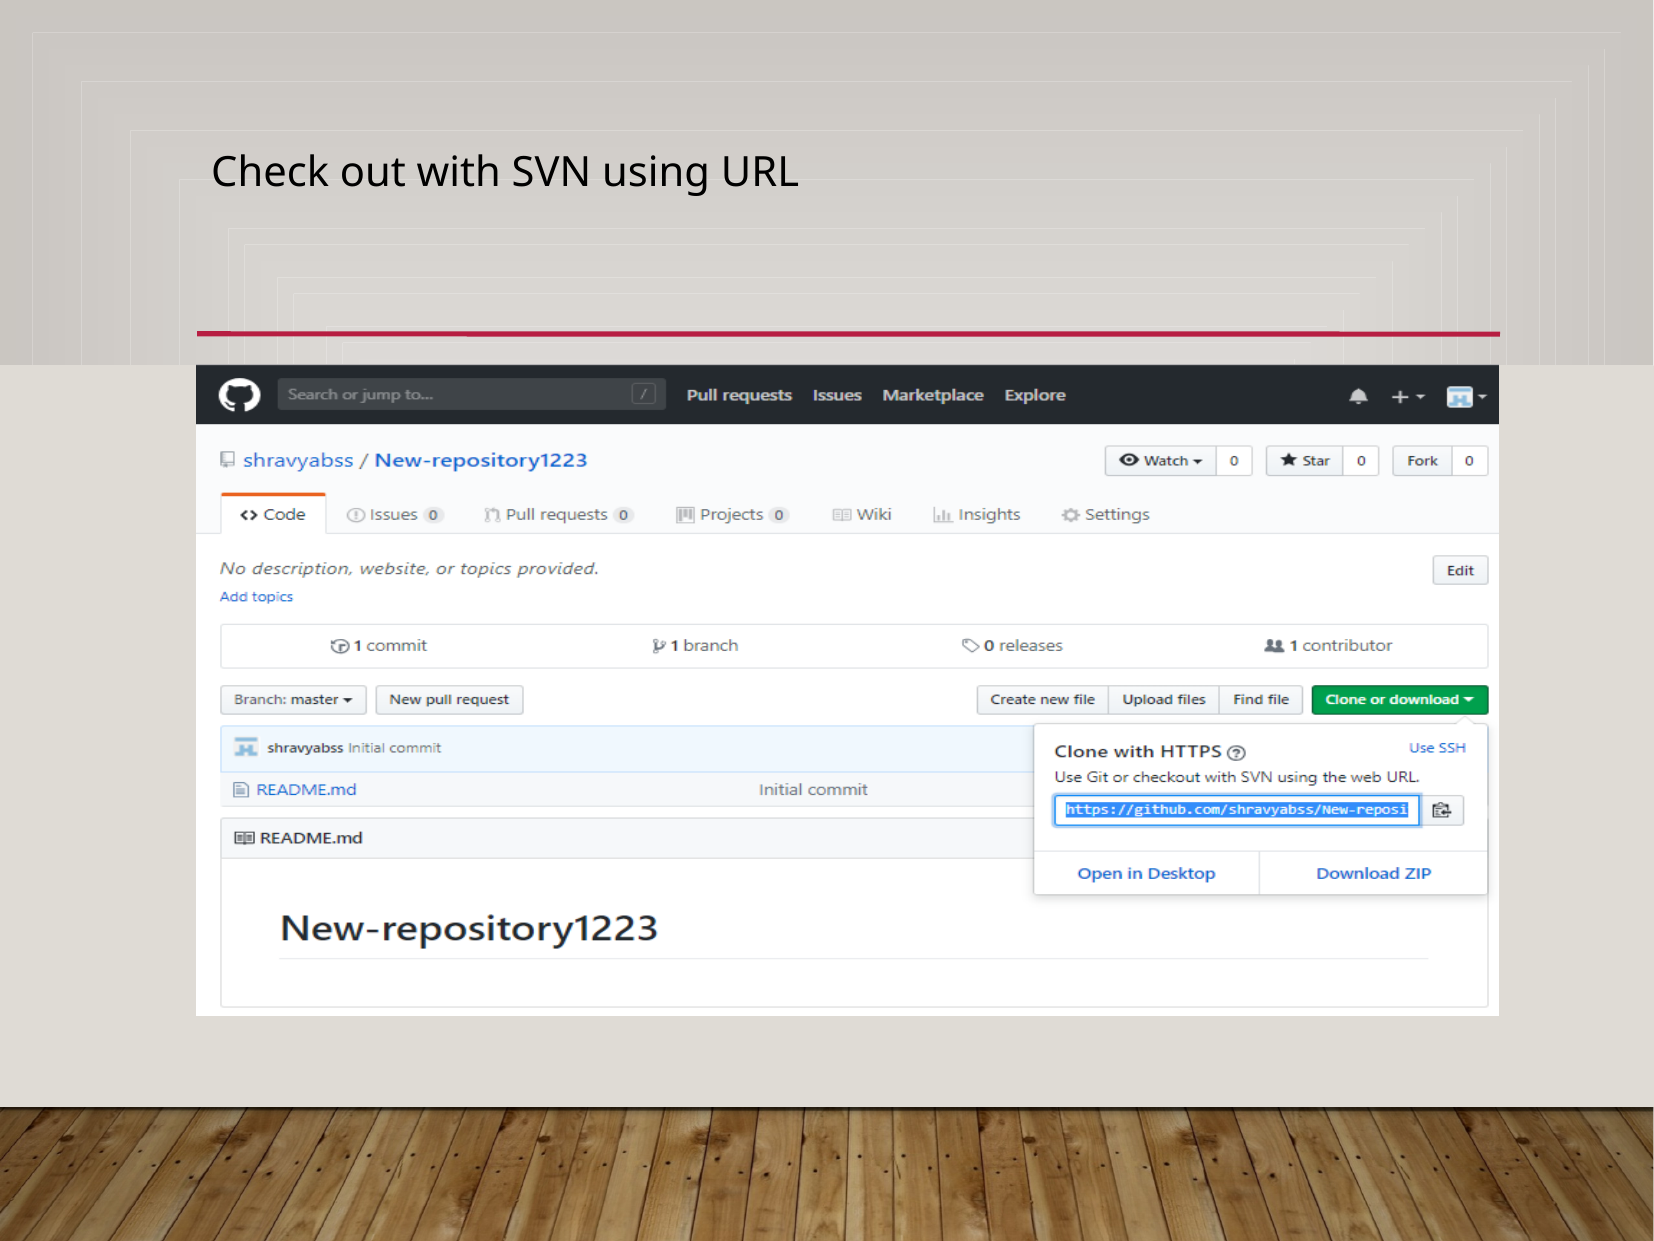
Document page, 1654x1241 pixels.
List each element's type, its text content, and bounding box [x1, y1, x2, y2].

title Check out with SVN using URL [196, 145, 1499, 335]
picture [196, 364, 1499, 1016]
picture [0, 1107, 1654, 1241]
